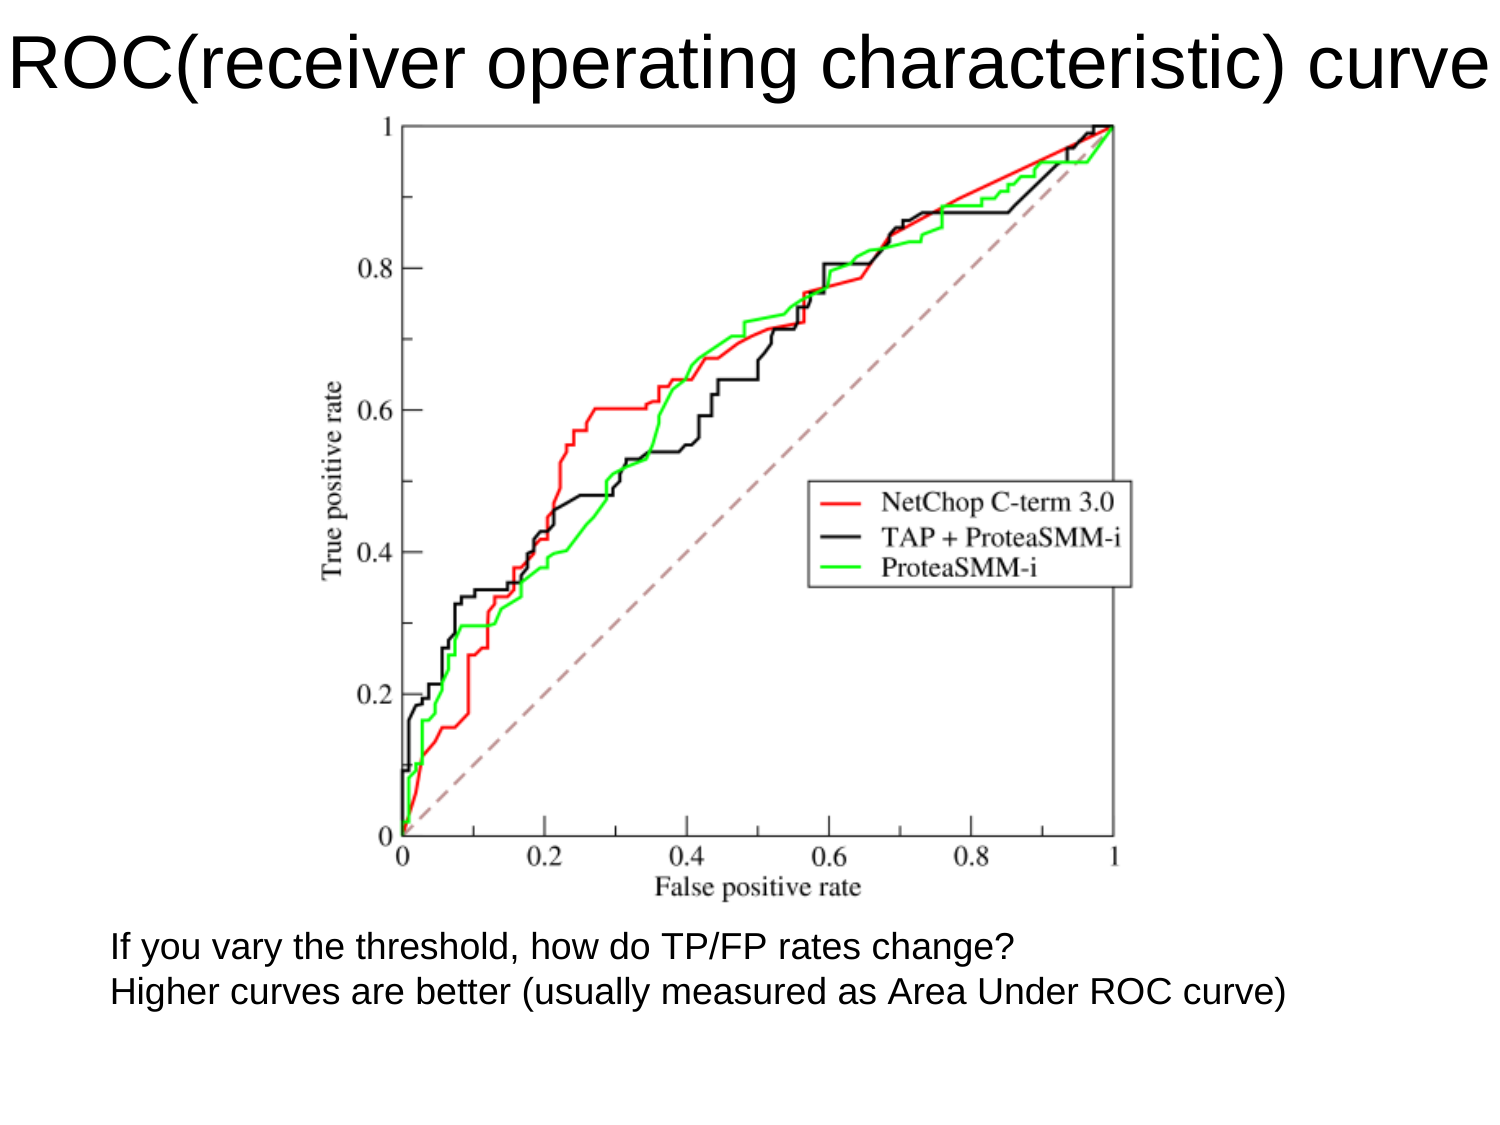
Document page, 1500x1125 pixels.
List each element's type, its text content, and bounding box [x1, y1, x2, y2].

title ROC(receiver operating characteristic) curve [0, 9, 1500, 116]
text_box If you vary the threshold, how do TP/FP rates change? Higher curves are better (usually measured as Area Under ROC curve) [94, 914, 1302, 1020]
picture [320, 115, 1135, 904]
